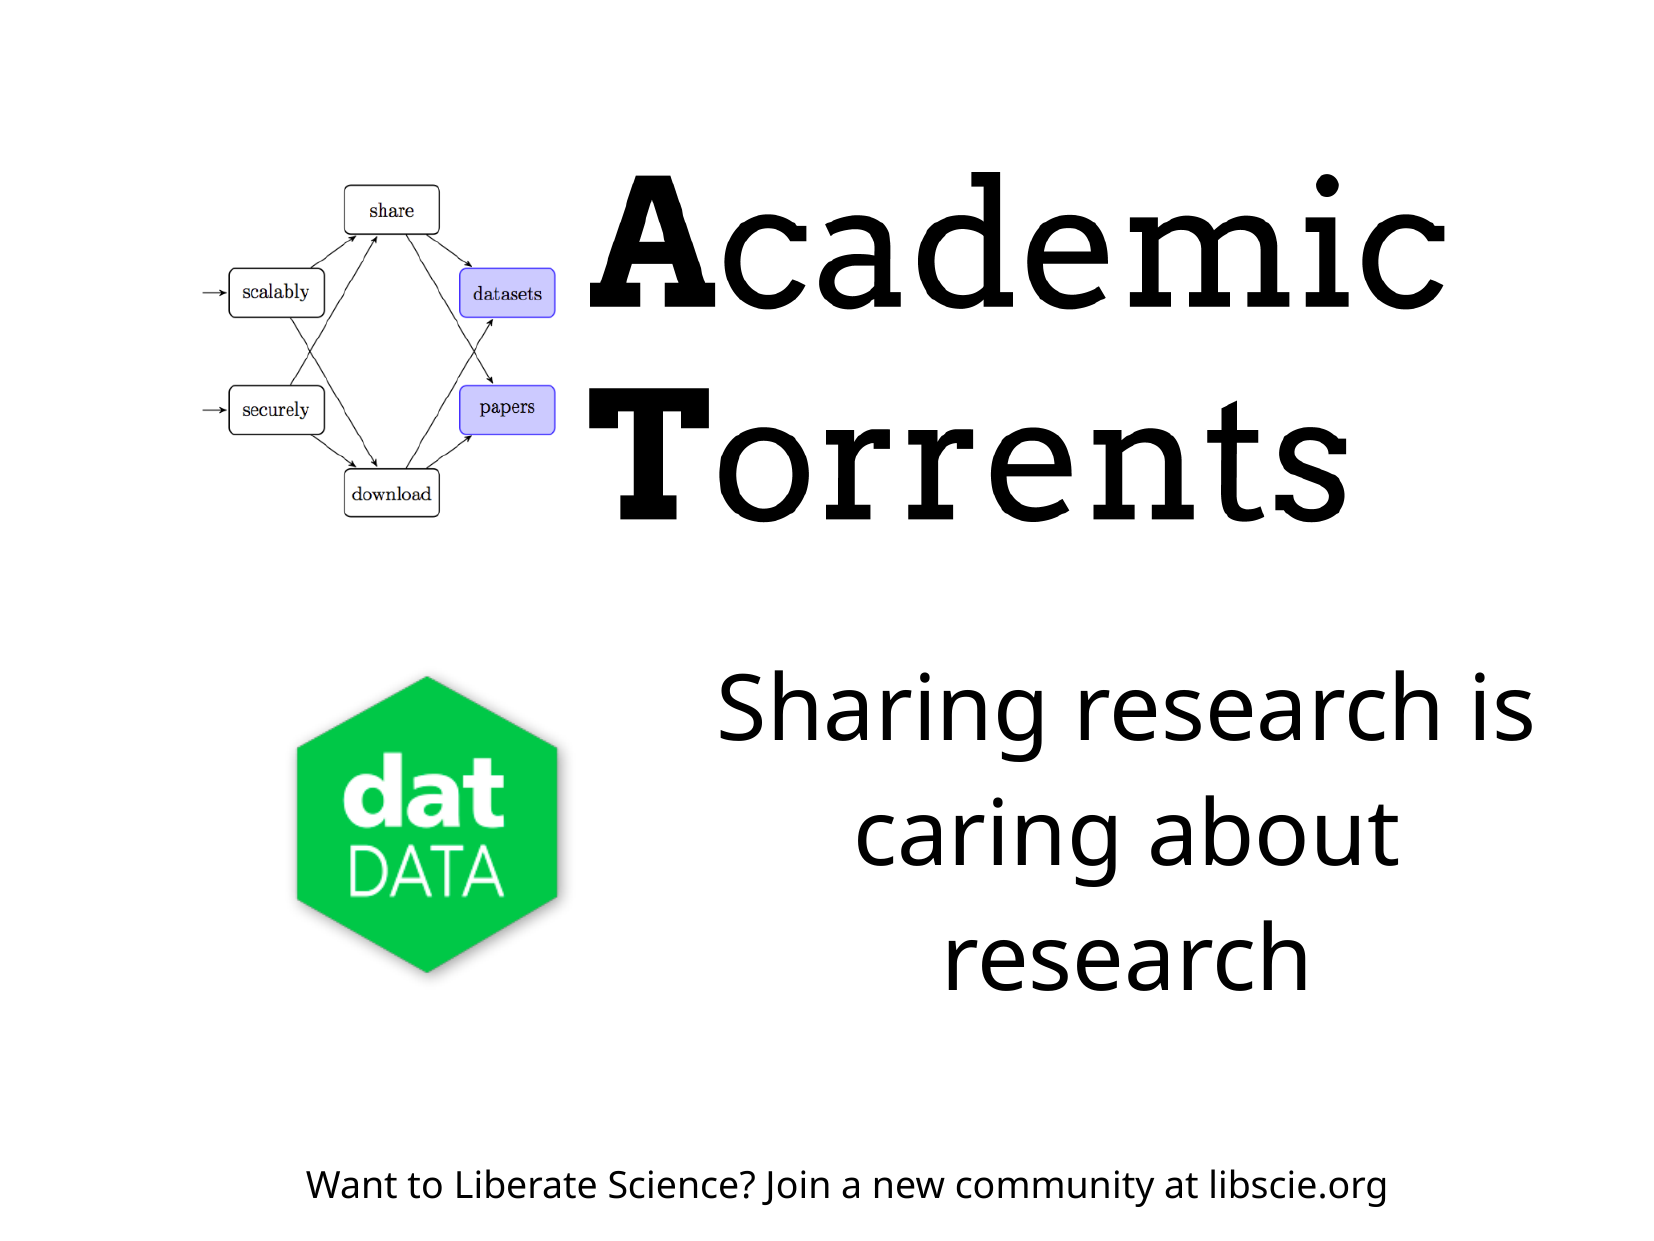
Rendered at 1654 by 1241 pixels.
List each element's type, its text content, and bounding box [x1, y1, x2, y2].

title Sharing research is caring about research [679, 609, 1576, 1051]
picture [285, 666, 576, 991]
picture [176, 164, 1471, 534]
